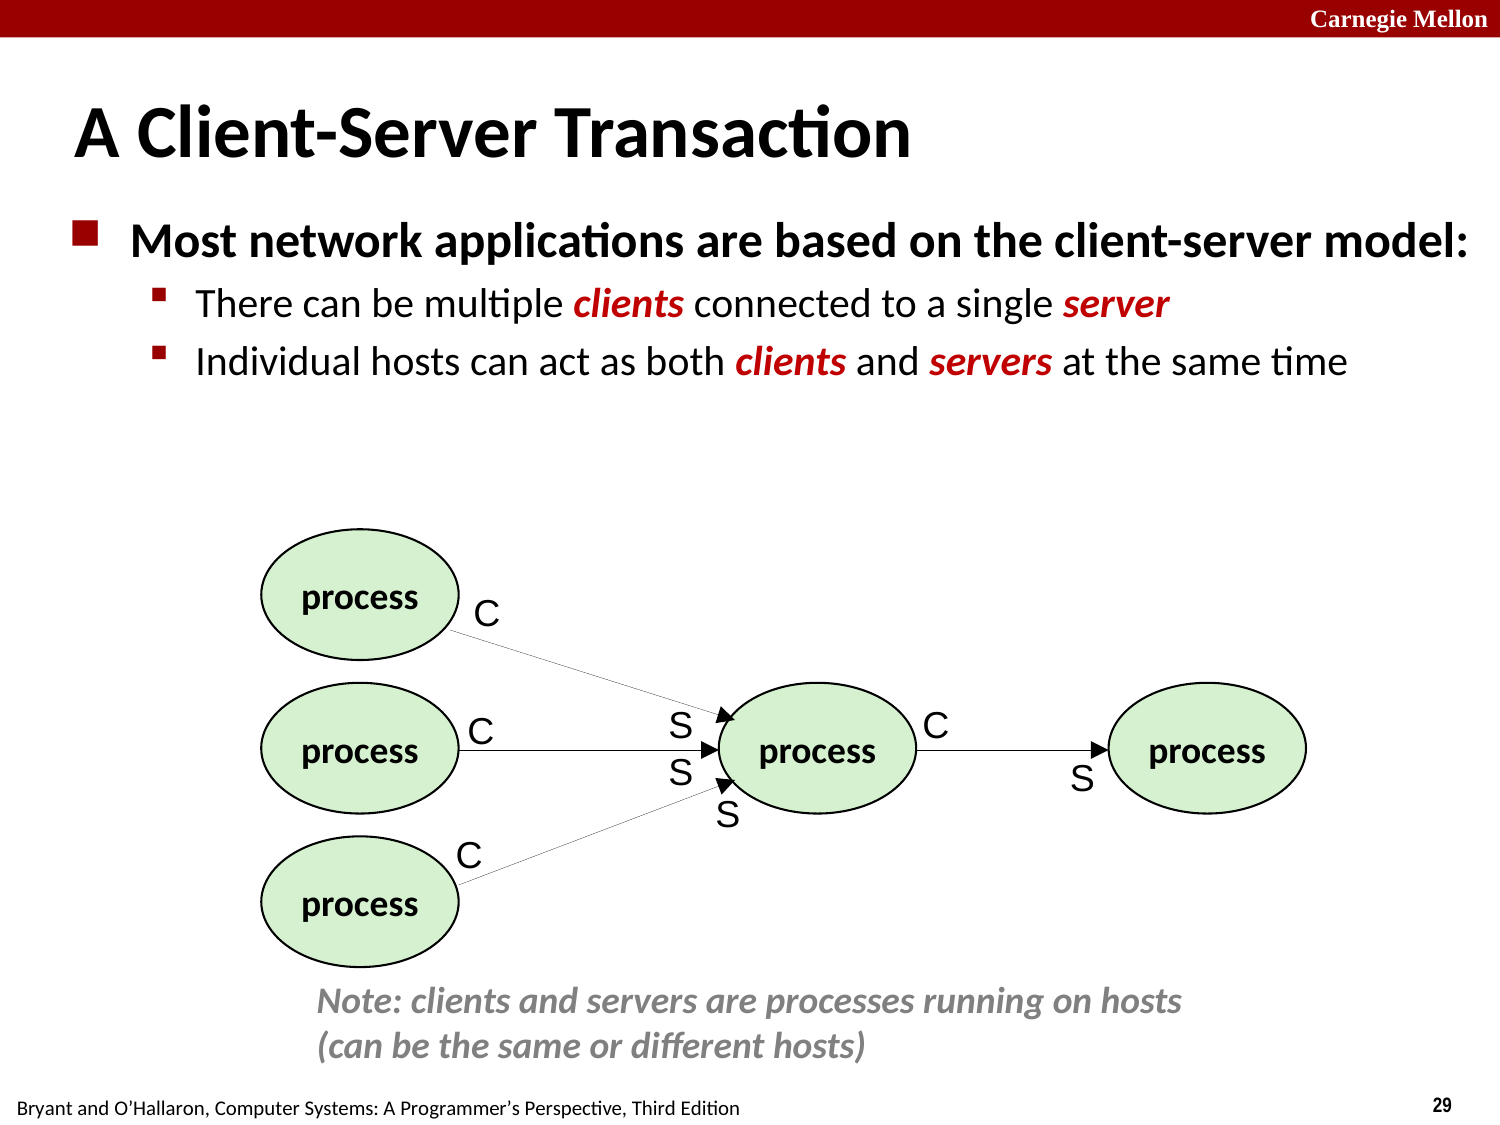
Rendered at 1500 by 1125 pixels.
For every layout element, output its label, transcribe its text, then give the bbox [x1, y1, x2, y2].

text_box process [261, 529, 458, 661]
text_box S [653, 697, 729, 755]
text_box process [729, 682, 916, 814]
text_box process [261, 682, 457, 814]
list Most network applications are based on the client-server model: There can be multiple clients connected to a single server Individual hosts can act as both clients and servers at the same time [58, 200, 1486, 538]
text_box C [458, 585, 534, 642]
text_box S [1055, 750, 1131, 808]
text_box C [452, 703, 528, 760]
text_box C [907, 697, 983, 755]
text_box process [1108, 682, 1307, 814]
text_box process [261, 836, 459, 968]
title A Client-Server Transaction [59, 80, 1234, 175]
text_box Note: clients and servers are processes running on hosts (can be the same or different hosts) [301, 968, 1207, 1074]
text_box C [440, 827, 516, 884]
text_box S [700, 785, 776, 843]
text_box S [653, 755, 729, 802]
